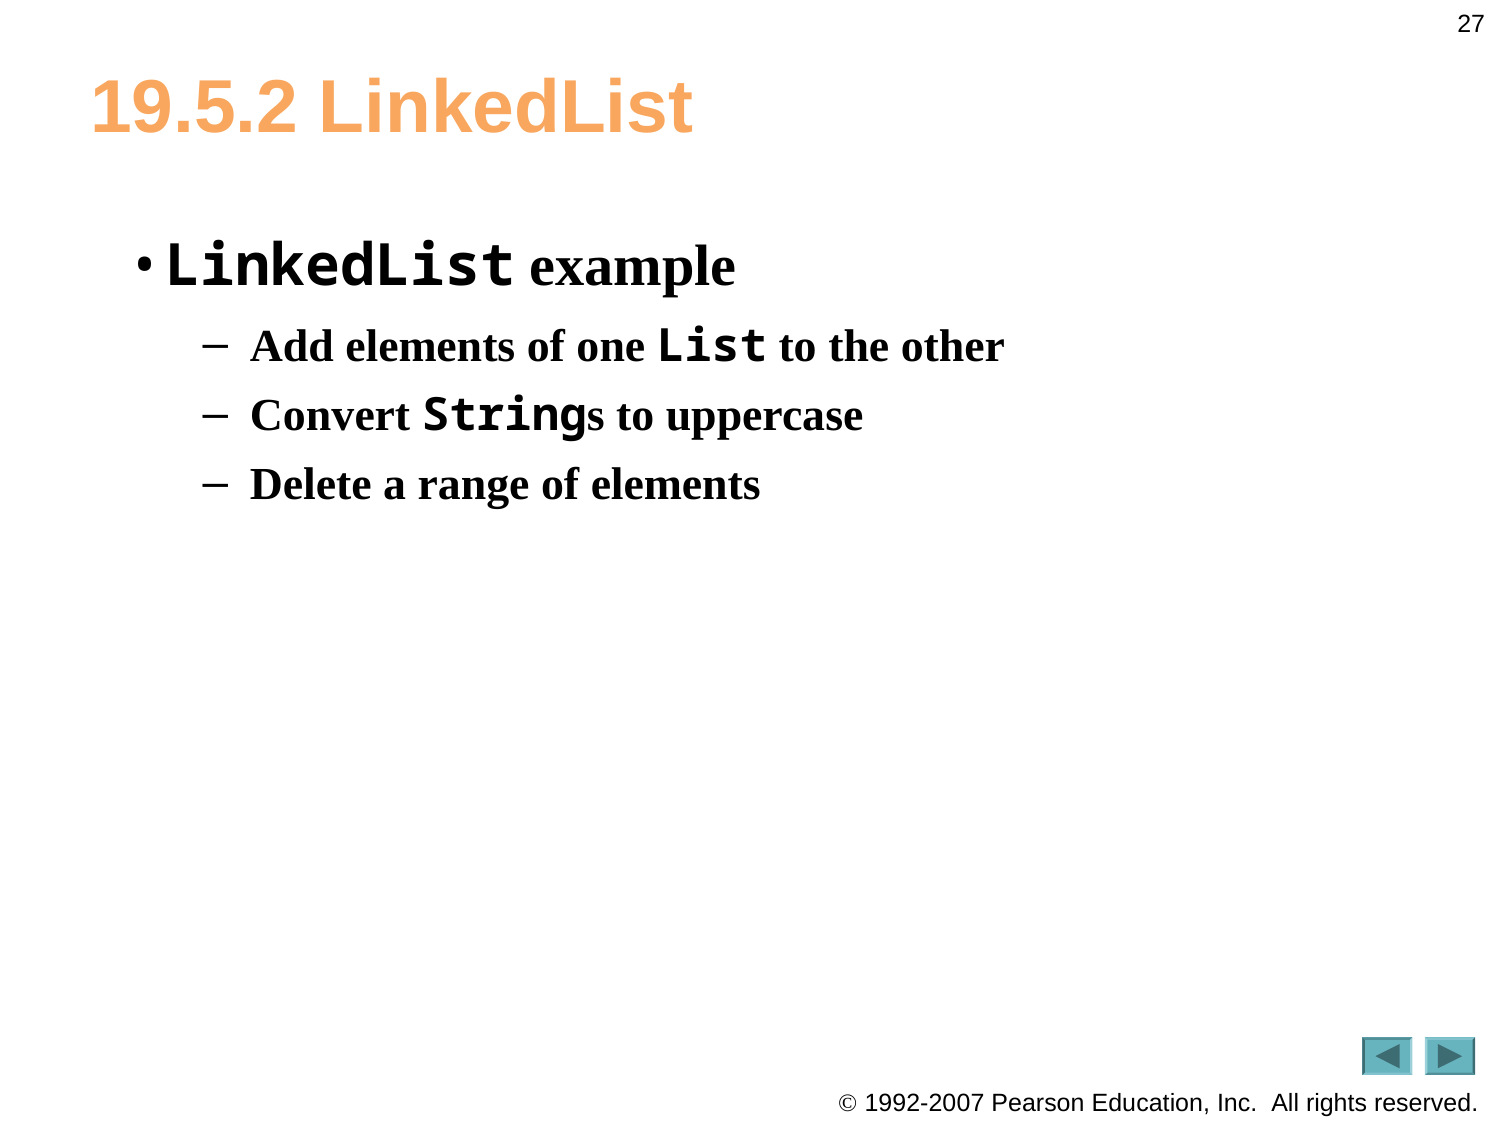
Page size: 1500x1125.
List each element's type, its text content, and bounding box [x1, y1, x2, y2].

text_box <number> [1149, 0, 1500, 79]
title 19.5.2 LinkedList [75, 12, 1426, 200]
list LinkedList example Add elements of one List to the other Convert Strings to uppercase Delete a range of elements [112, 220, 1425, 963]
